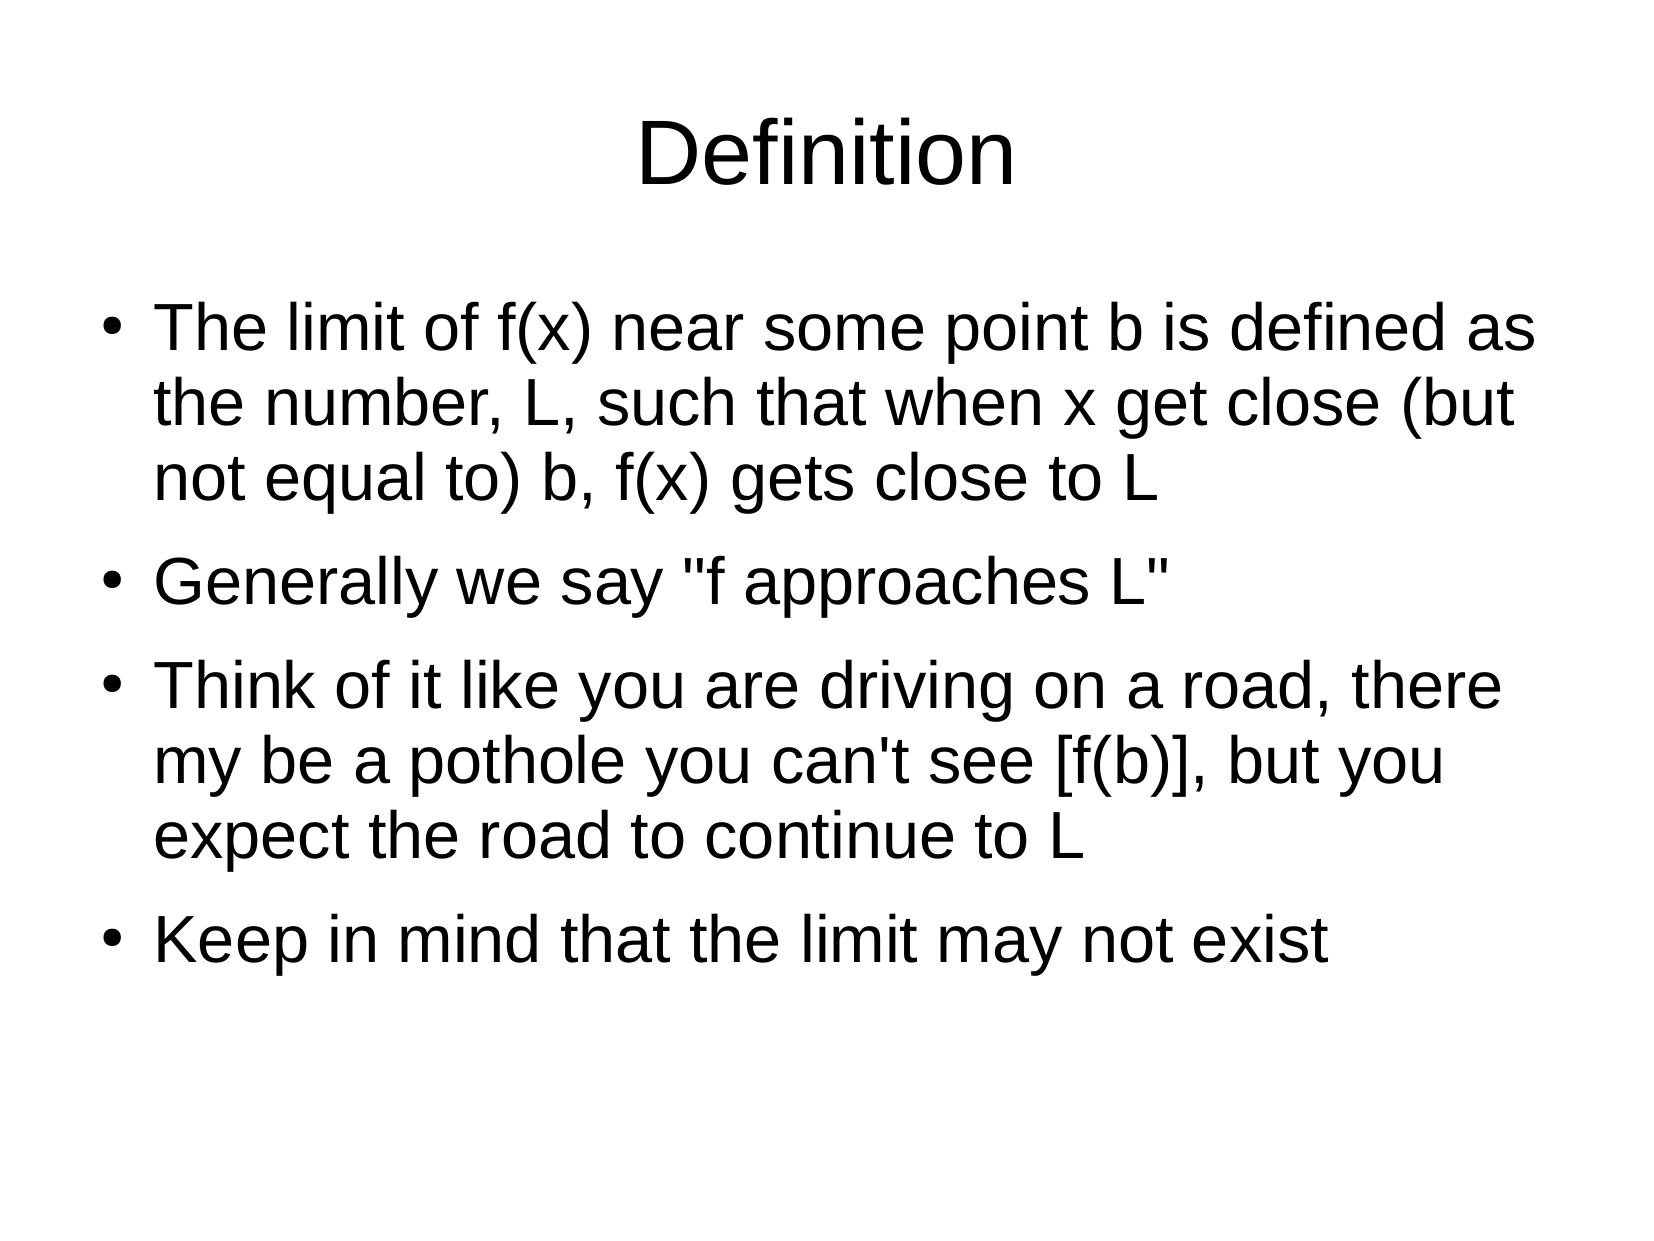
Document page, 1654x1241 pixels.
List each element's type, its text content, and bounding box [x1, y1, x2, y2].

list The limit of f(x) near some point b is defined as the number, L, such that when x get close (but not equal to) b, f(x) gets close to L Generally we say "f approaches L" Think of it like you are driving on a road, there my be a pothole you can't see [f(b)], but you expect the road to continue to L Keep in mind that the limit may not exist [82, 290, 1571, 1126]
title Definition [82, 49, 1571, 257]
